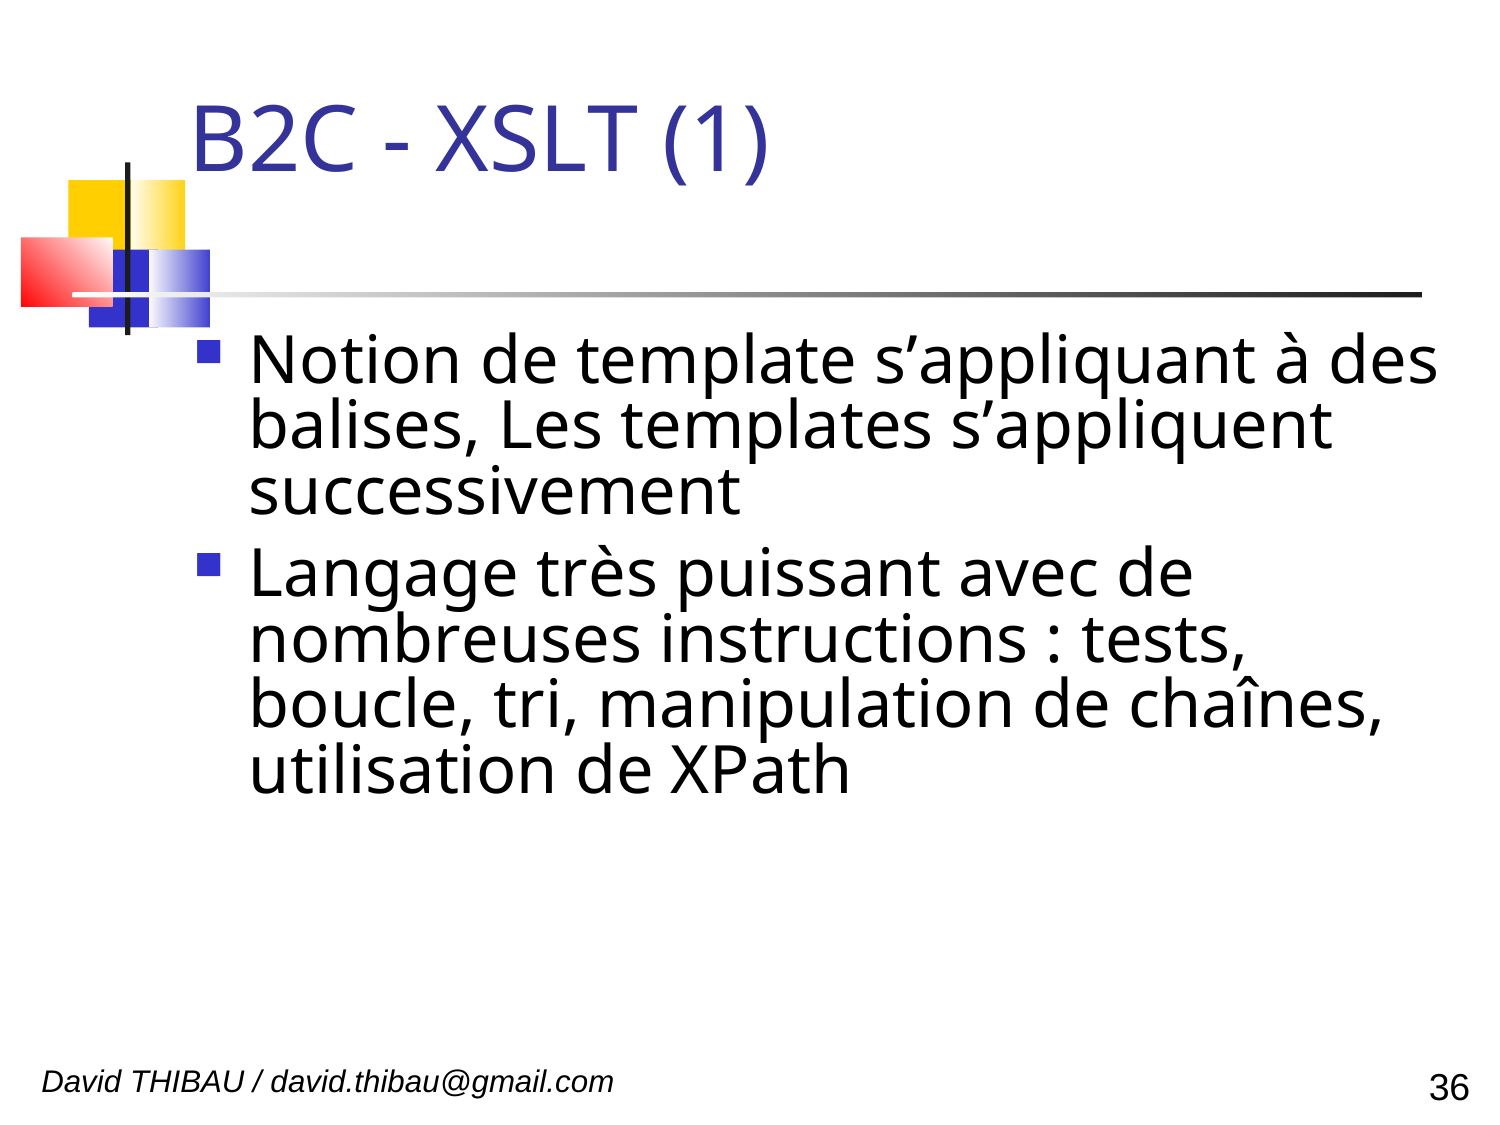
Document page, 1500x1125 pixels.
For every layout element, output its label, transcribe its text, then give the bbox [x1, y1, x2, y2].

list Notion de template s’appliquant à des balises, Les templates s’appliquent successivement Langage très puissant avec de nombreuses instructions : tests, boucle, tri, manipulation de chaînes, utilisation de XPath [193, 330, 1469, 1047]
title B2C - XSLT (1) [188, 13, 1467, 275]
